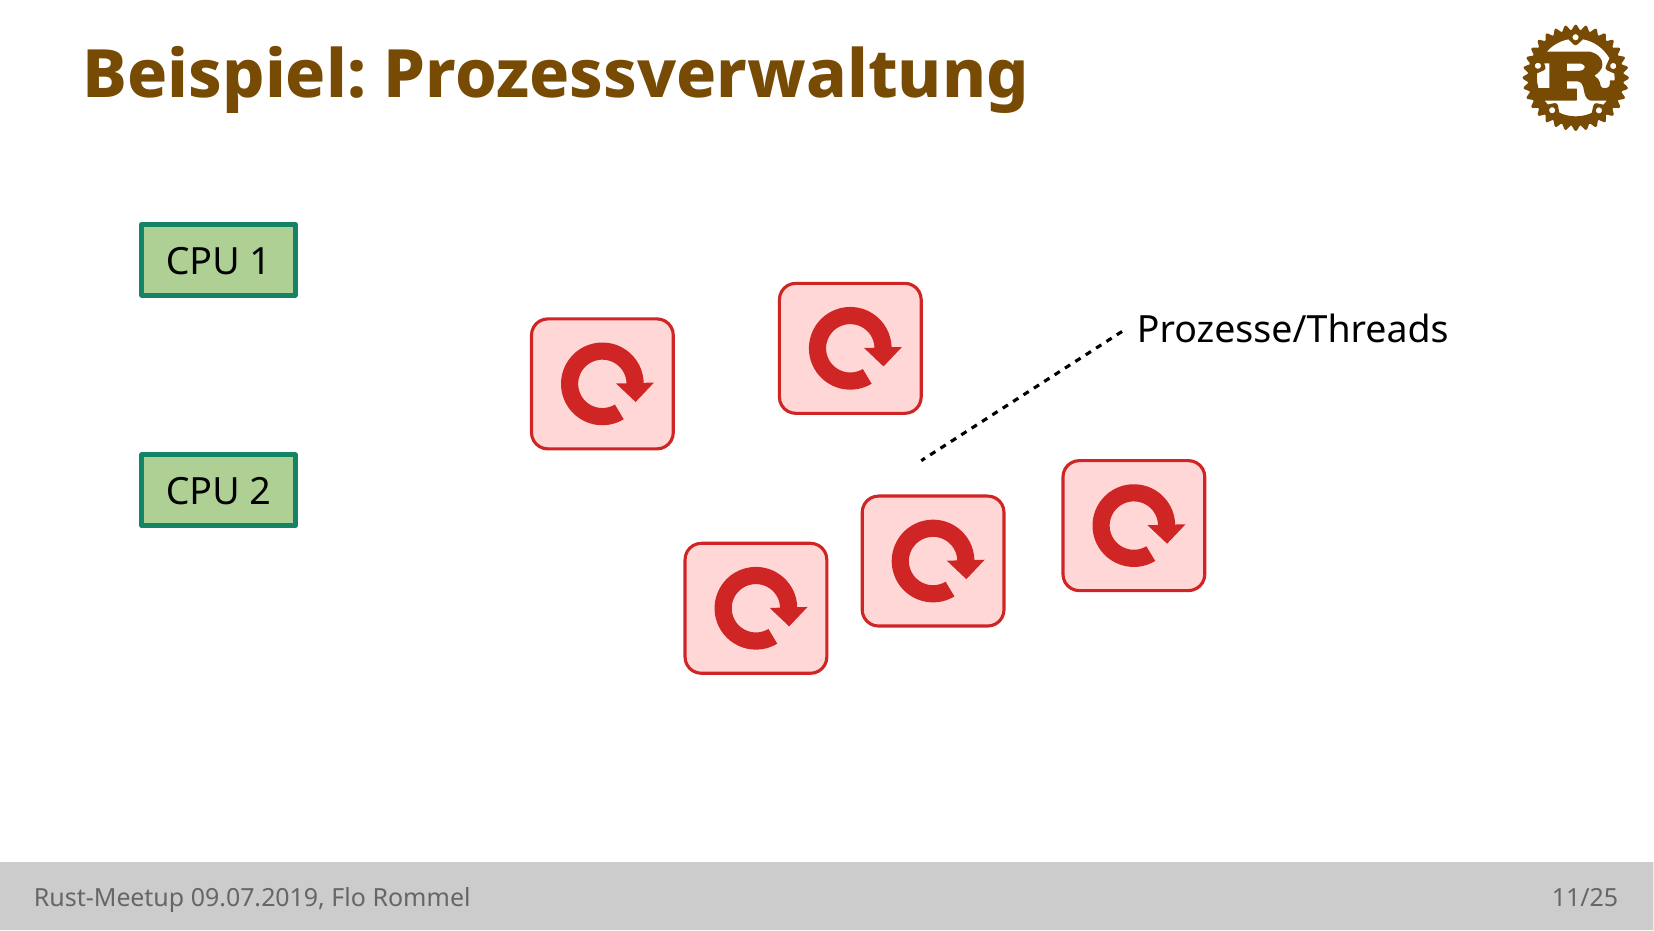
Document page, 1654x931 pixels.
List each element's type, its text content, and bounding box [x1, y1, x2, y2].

title Beispiel: Prozessverwaltung [82, 25, 1512, 119]
text_box [531, 318, 674, 449]
text_box CPU 1 [141, 224, 296, 296]
text_box [685, 543, 827, 674]
text_box [862, 496, 1004, 627]
text_box [1062, 460, 1205, 591]
text_box CPU 2 [141, 454, 296, 526]
text_box [779, 283, 922, 414]
text_box Prozesse/Threads [1122, 295, 1451, 356]
